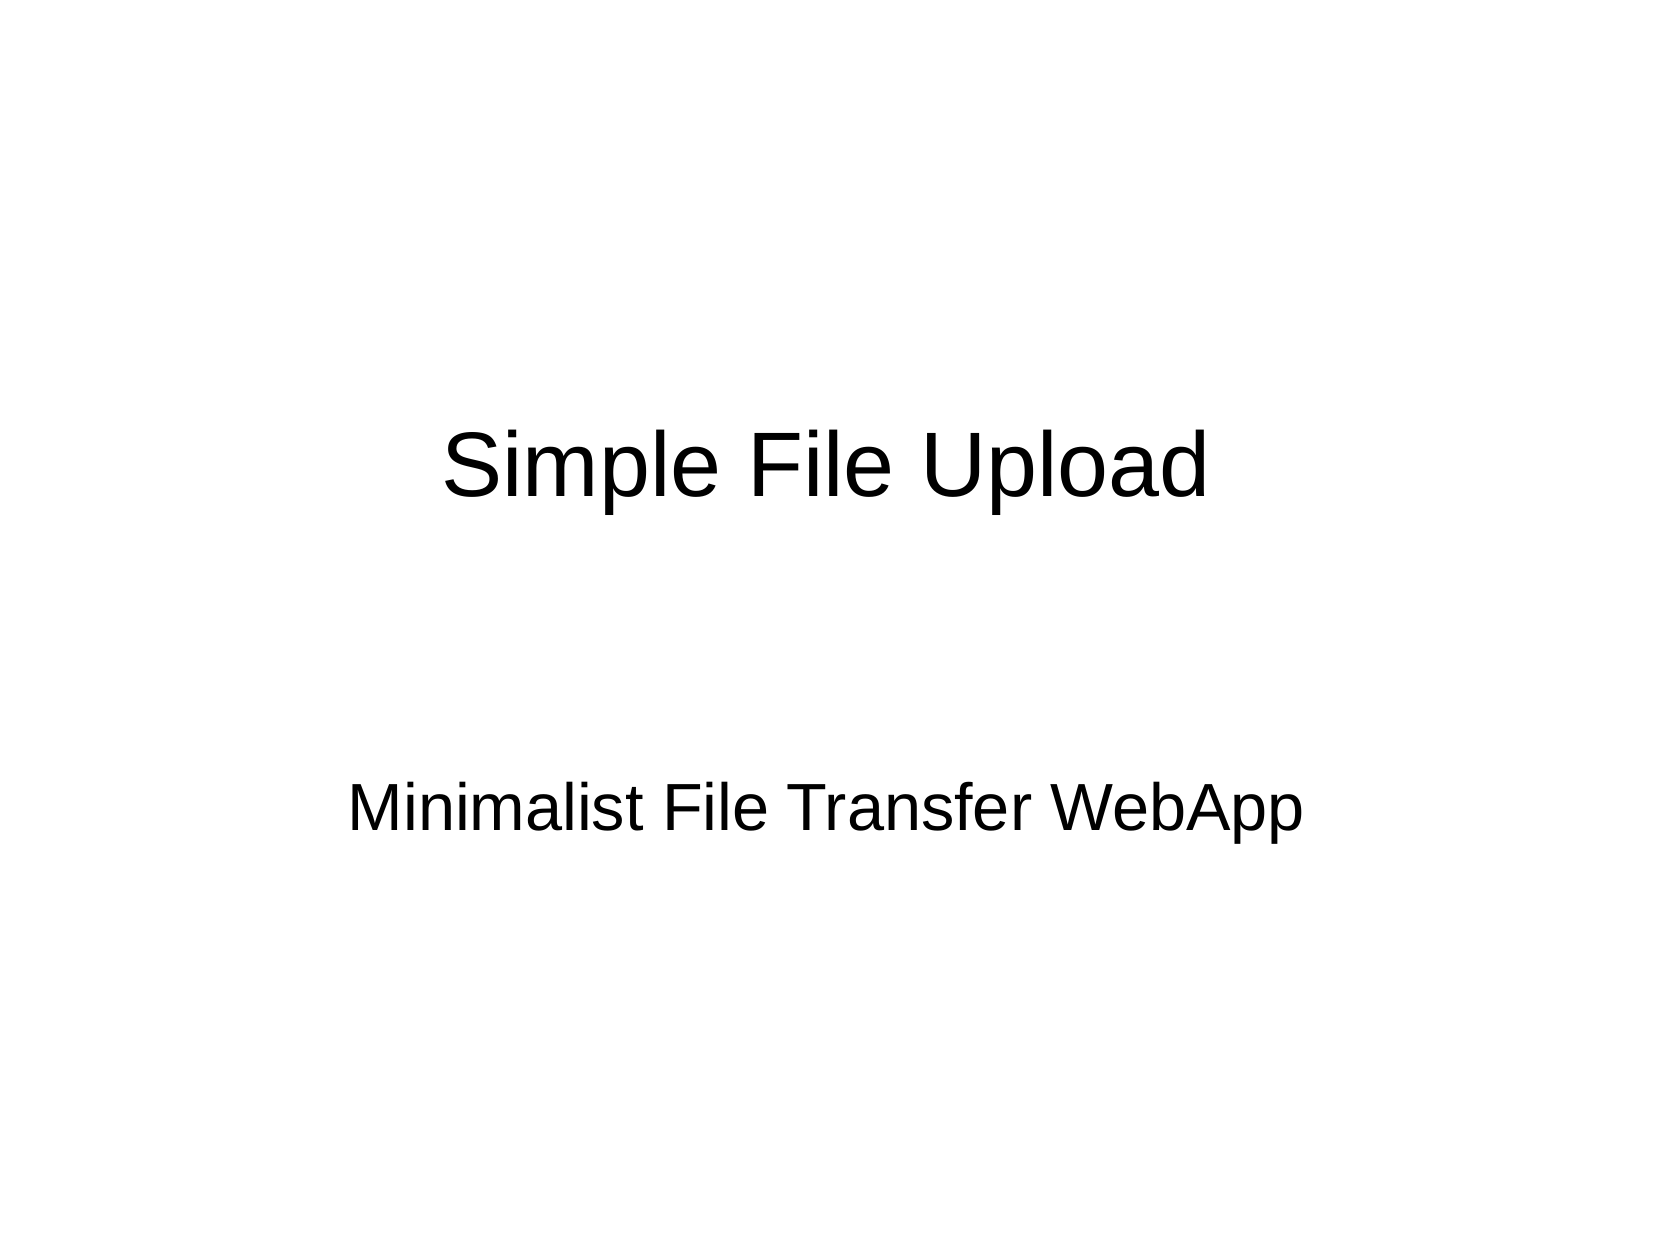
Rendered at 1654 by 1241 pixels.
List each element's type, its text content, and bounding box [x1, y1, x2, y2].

title Simple File Upload [122, 339, 1531, 590]
subtitle Minimalist File Transfer WebApp [247, 656, 1407, 958]
